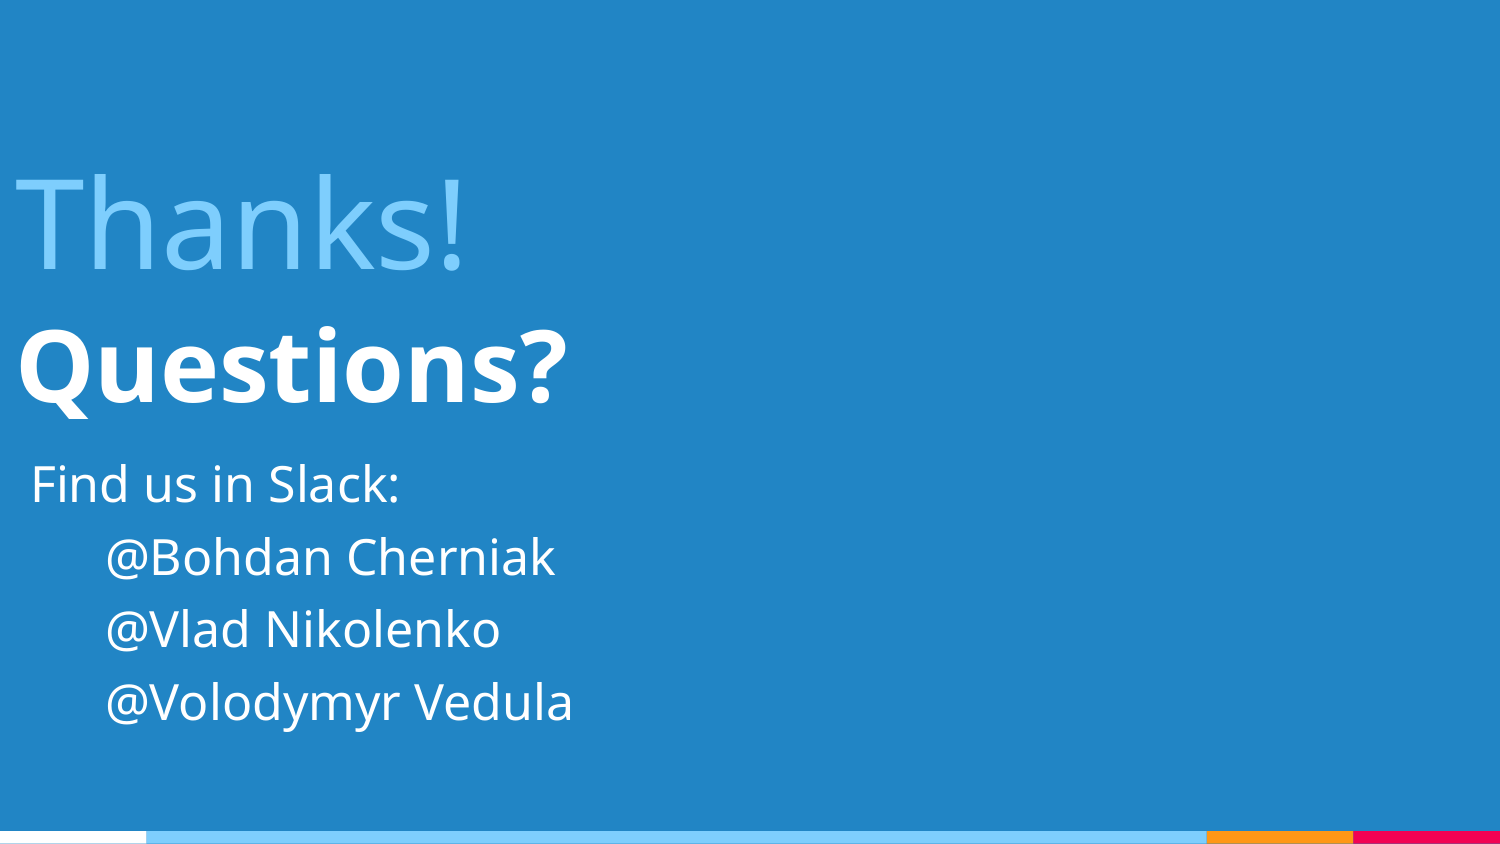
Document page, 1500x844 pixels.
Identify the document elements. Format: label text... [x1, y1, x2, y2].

title Thanks! [0, 118, 913, 287]
list Find us in Slack: @Bohdan Cherniak @Vlad Nikolenko @Volodymyr Vedula [15, 437, 928, 766]
subtitle Questions? [0, 287, 913, 417]
